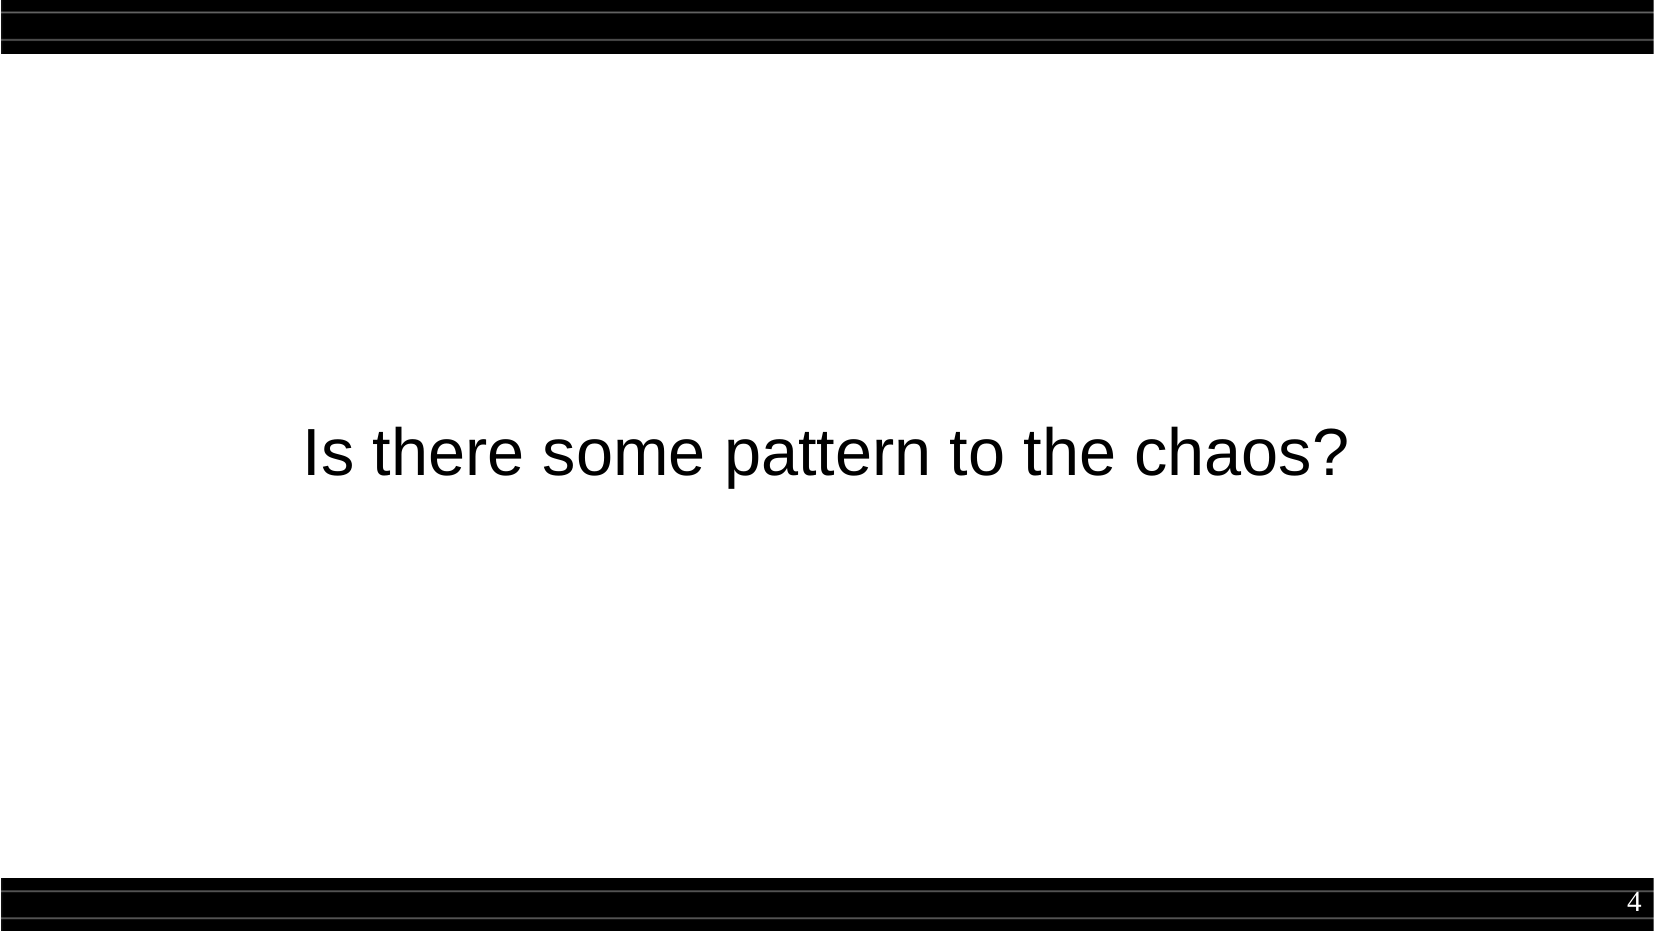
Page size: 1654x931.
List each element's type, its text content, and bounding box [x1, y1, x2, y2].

picture [1, 878, 1654, 931]
subtitle Is there some pattern to the chaos? [82, 92, 1571, 813]
picture [1, 0, 1654, 54]
